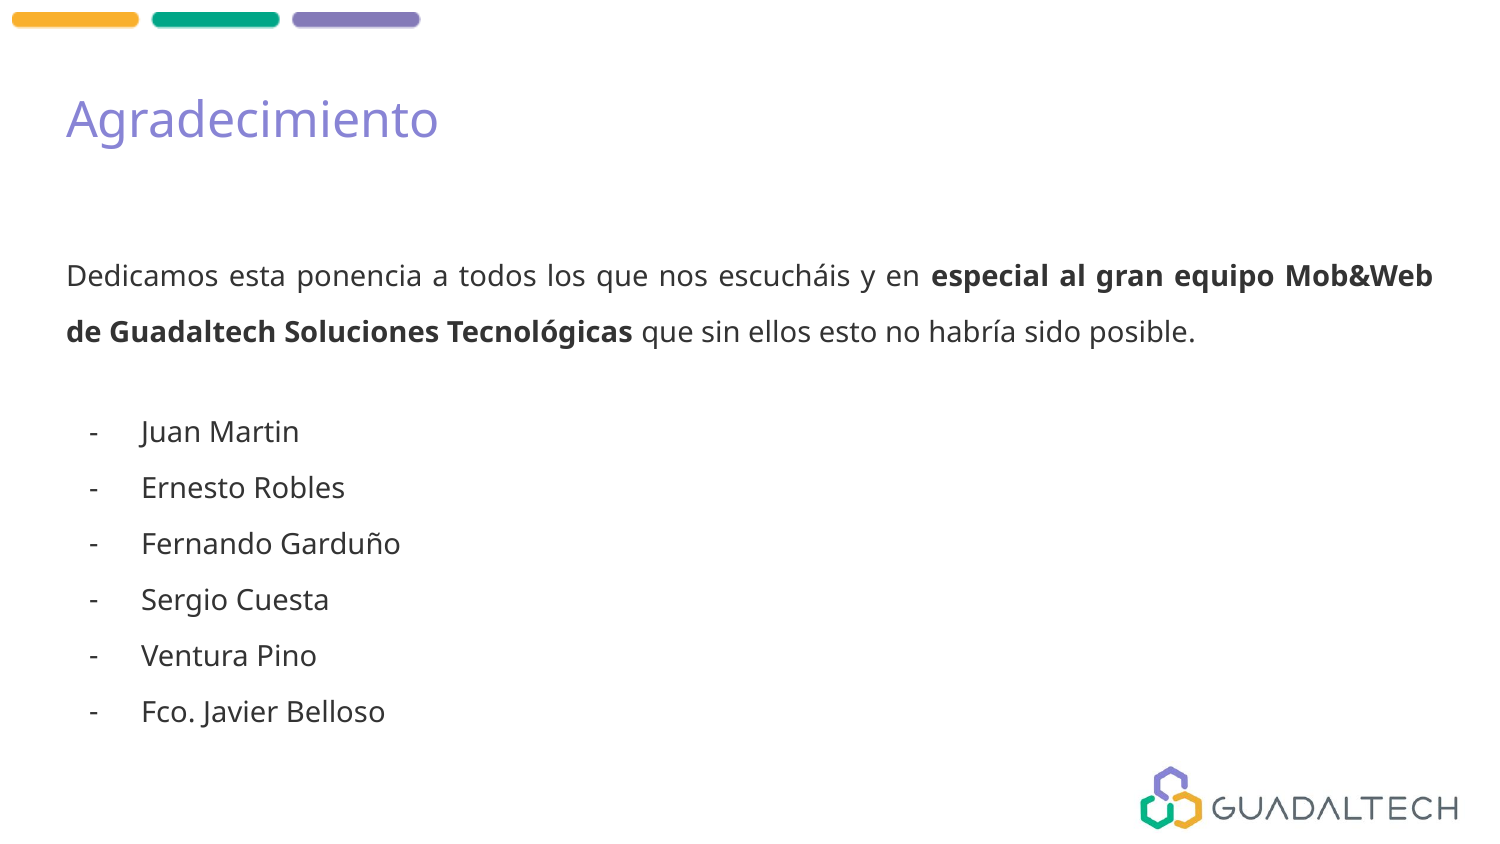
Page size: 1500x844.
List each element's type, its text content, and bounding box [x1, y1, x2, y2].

title Agradecimiento [51, 72, 1449, 167]
list Dedicamos esta ponencia a todos los que nos escucháis y en especial al gran equipo Mob&Web de Guadaltech Soluciones Tecnológicas que sin ellos esto no habría sido posible. Juan Martin Ernesto Robles Fernando Garduño Sergio Cuesta Ventura Pino Fco. Javier Belloso [51, 221, 1449, 783]
picture [1124, 761, 1473, 834]
picture [12, 12, 421, 29]
